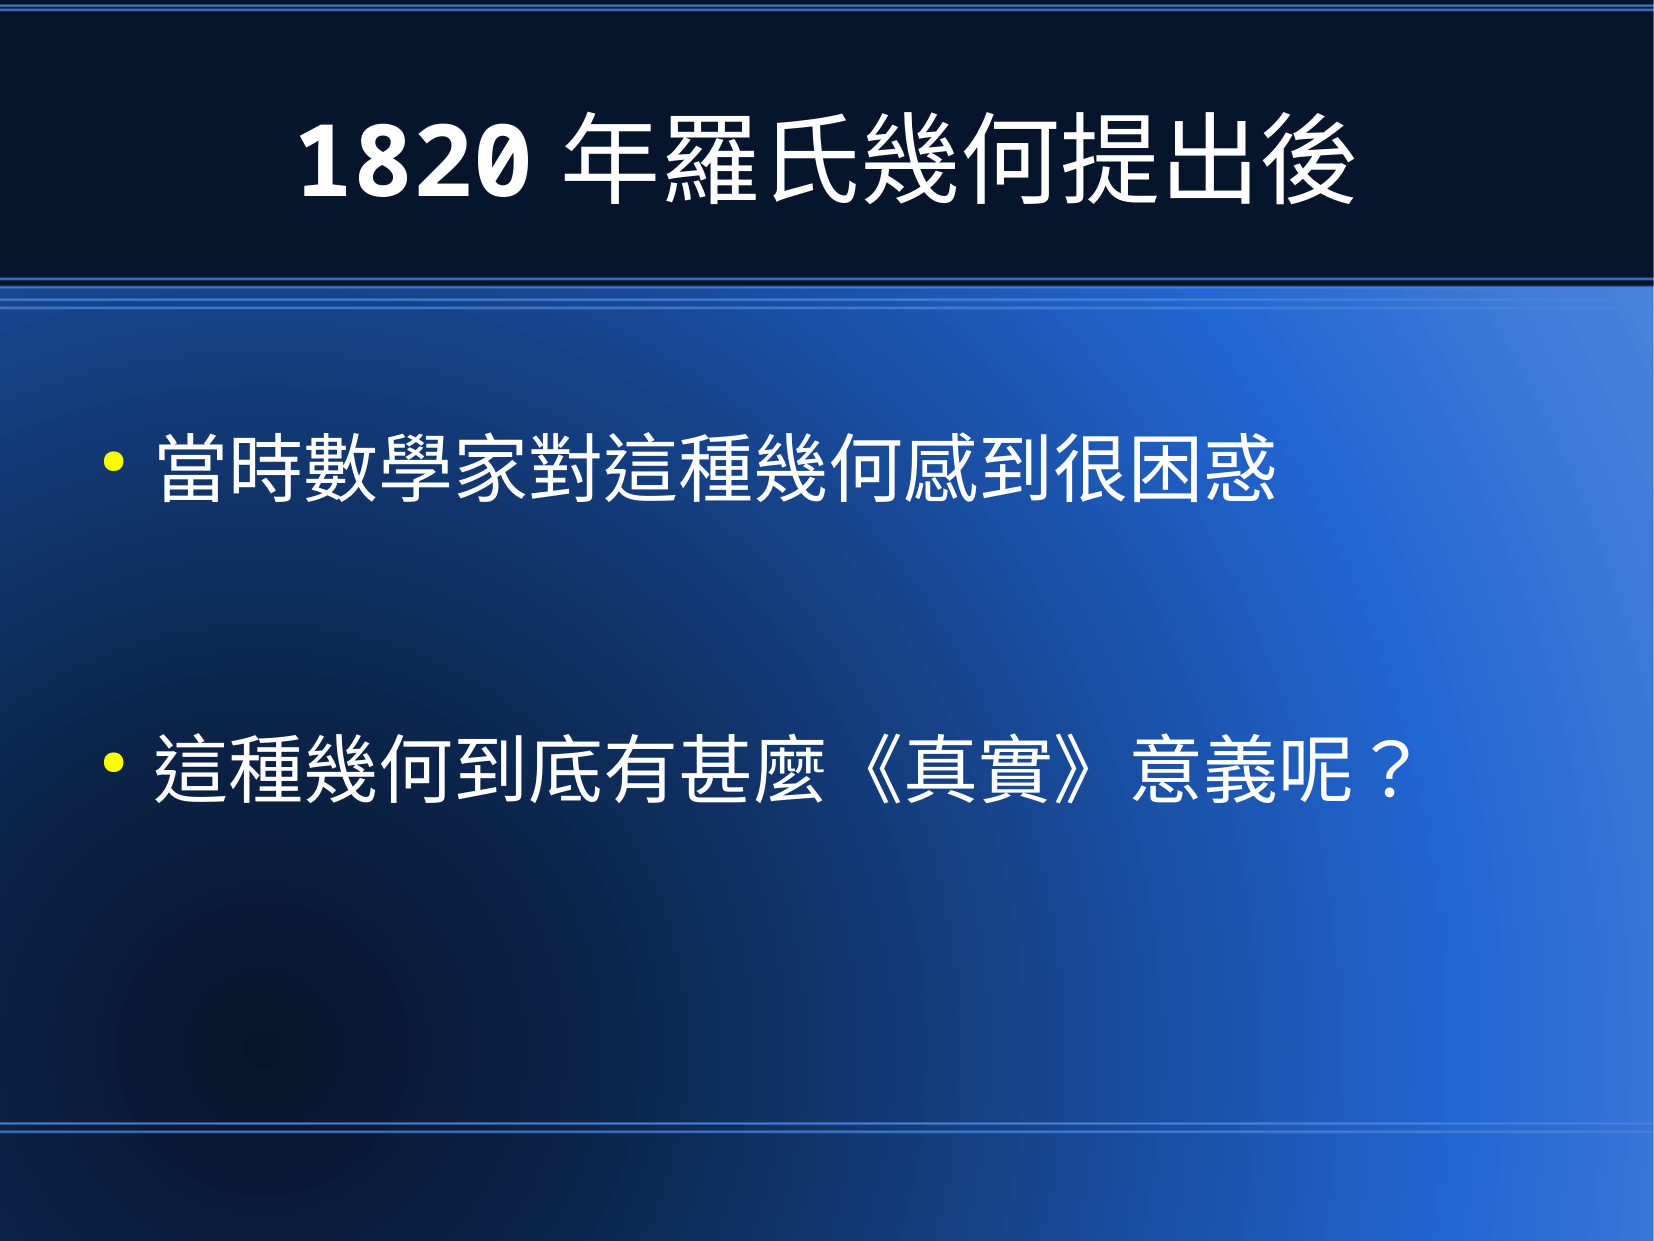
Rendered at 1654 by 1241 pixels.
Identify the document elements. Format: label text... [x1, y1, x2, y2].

list 當時數學家對這種幾何感到很困惑 這種幾何到底有甚麼《真實》意義呢？ [82, 355, 1571, 1241]
title 1820年羅氏幾何提出後 [82, 49, 1571, 257]
picture [0, 0, 1654, 1241]
